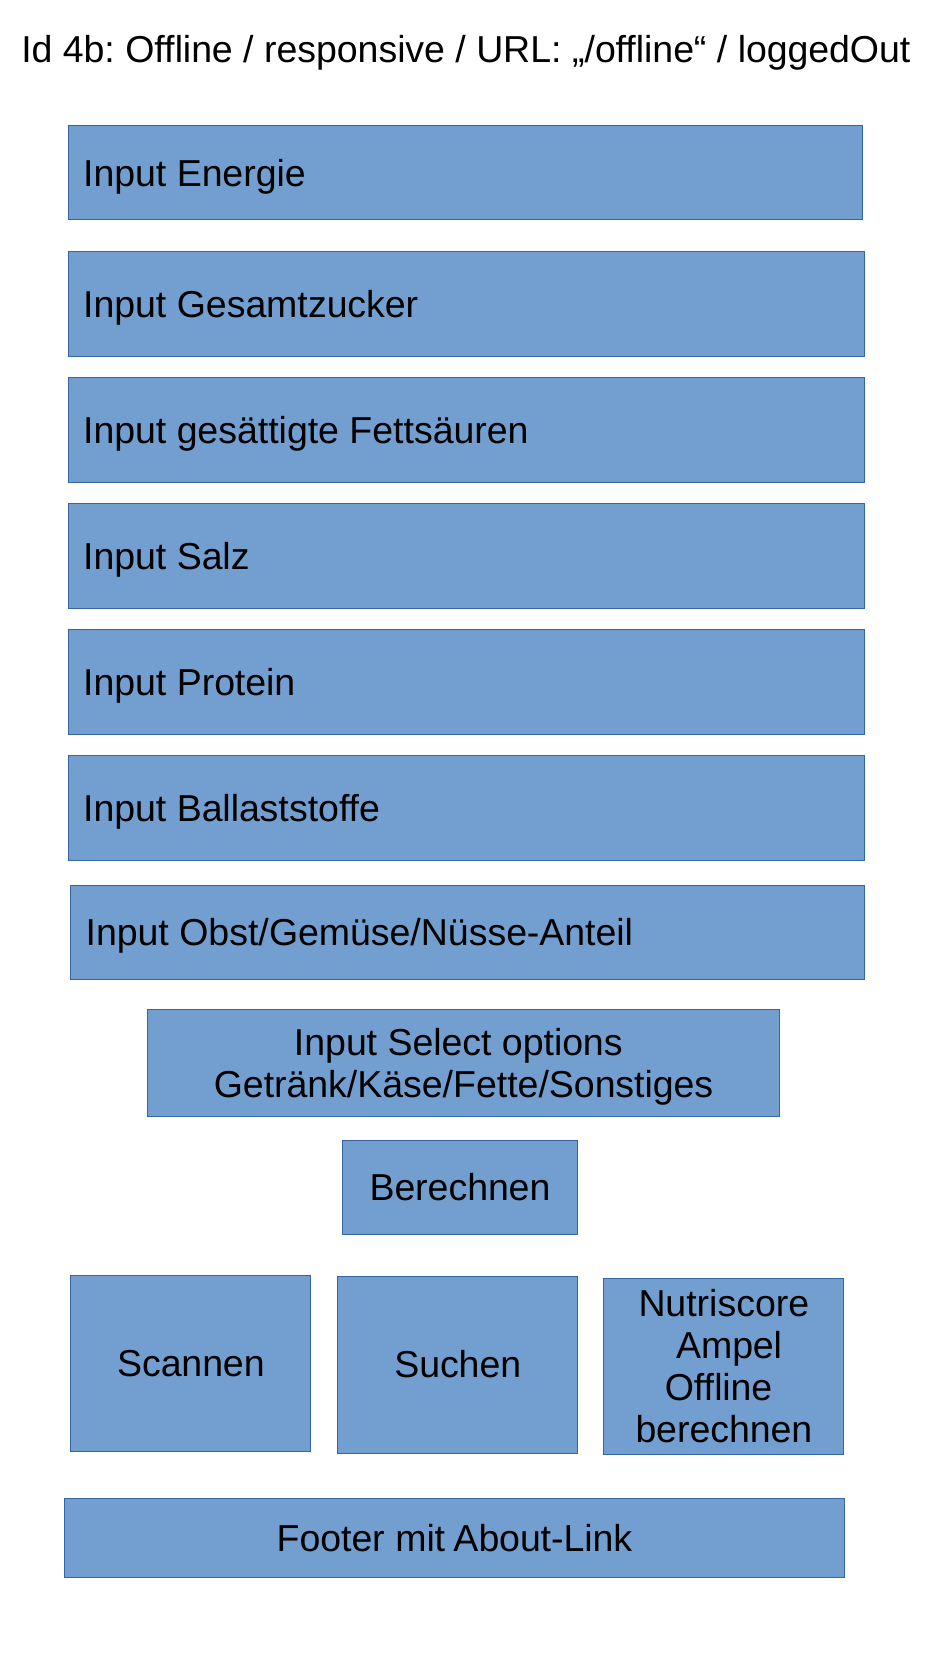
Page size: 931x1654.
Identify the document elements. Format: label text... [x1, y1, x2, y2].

text_box Input Obst/Gemüse/Nüsse-Anteil [70, 885, 865, 980]
text_box Input gesättigte Fettsäuren [68, 377, 865, 483]
text_box Berechnen [342, 1140, 578, 1235]
text_box Input Ballaststoffe [68, 755, 865, 861]
text_box Suchen [337, 1276, 578, 1454]
text_box Input Gesamtzucker [68, 251, 865, 357]
text_box Input Protein [68, 629, 865, 735]
text_box Id 4b: Offline / responsive / URL: „/offline“ / loggedOut [6, 21, 931, 79]
text_box Scannen [70, 1275, 311, 1452]
text_box Input Salz [68, 503, 865, 609]
text_box Input Energie [68, 125, 863, 220]
text_box Footer mit About-Link [64, 1498, 845, 1578]
text_box Input Select options Getränk/Käse/Fette/Sonstiges [147, 1009, 780, 1117]
text_box Nutriscore Ampel Offline berechnen [603, 1278, 844, 1455]
